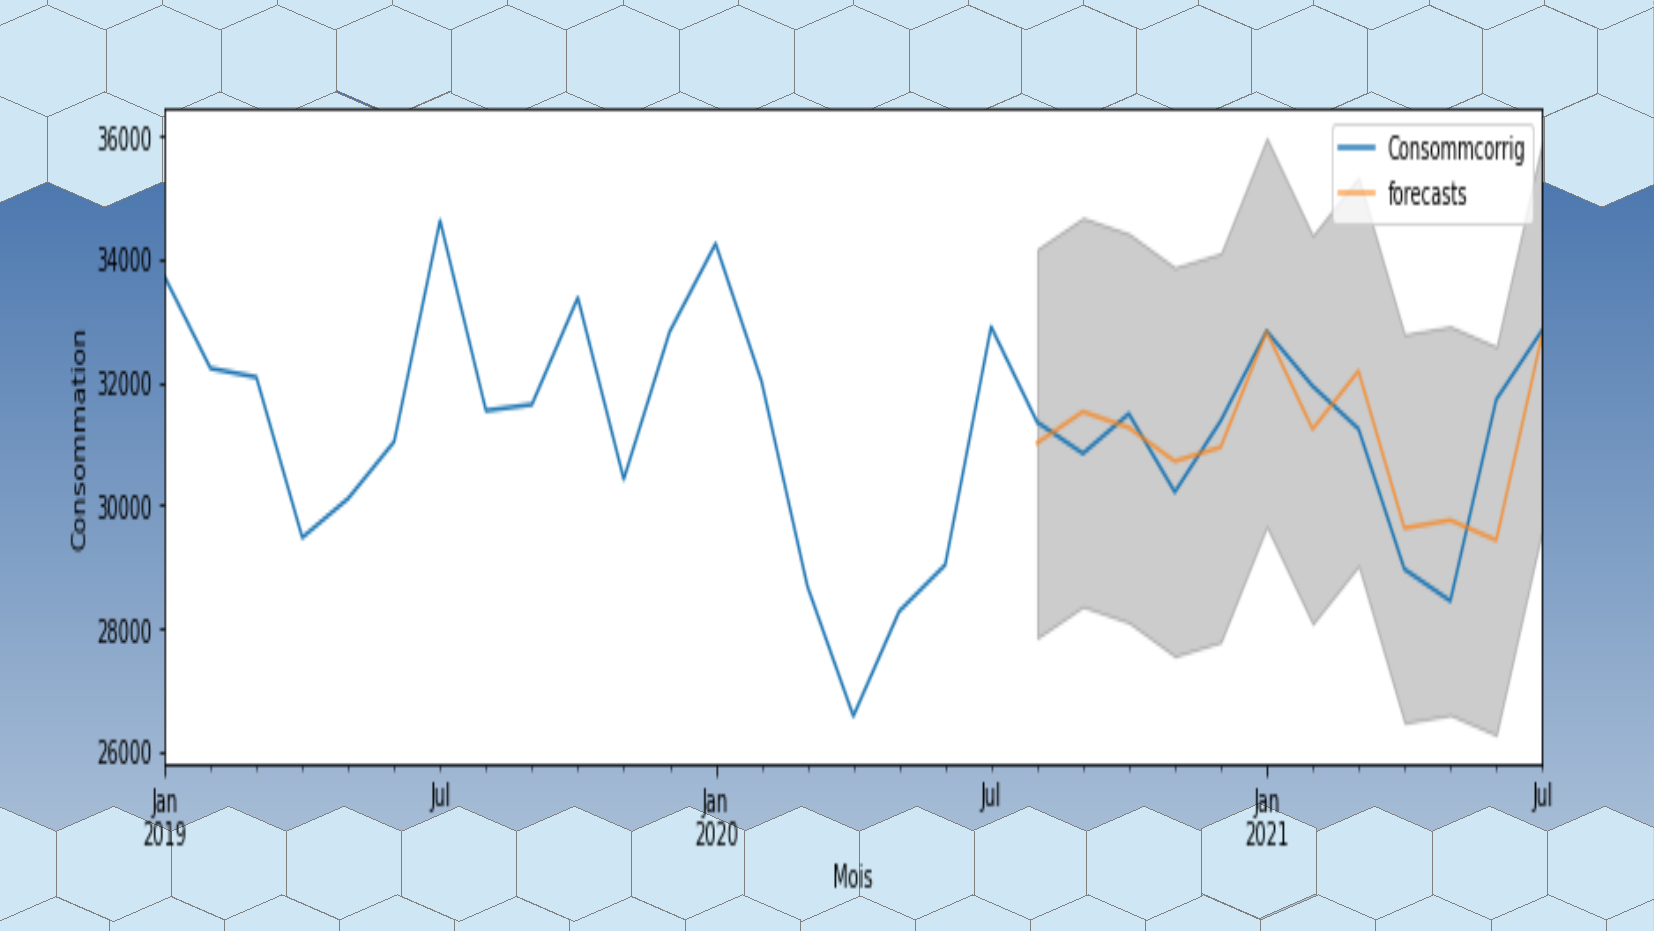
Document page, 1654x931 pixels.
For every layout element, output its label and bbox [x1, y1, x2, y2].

picture [59, 88, 1565, 916]
